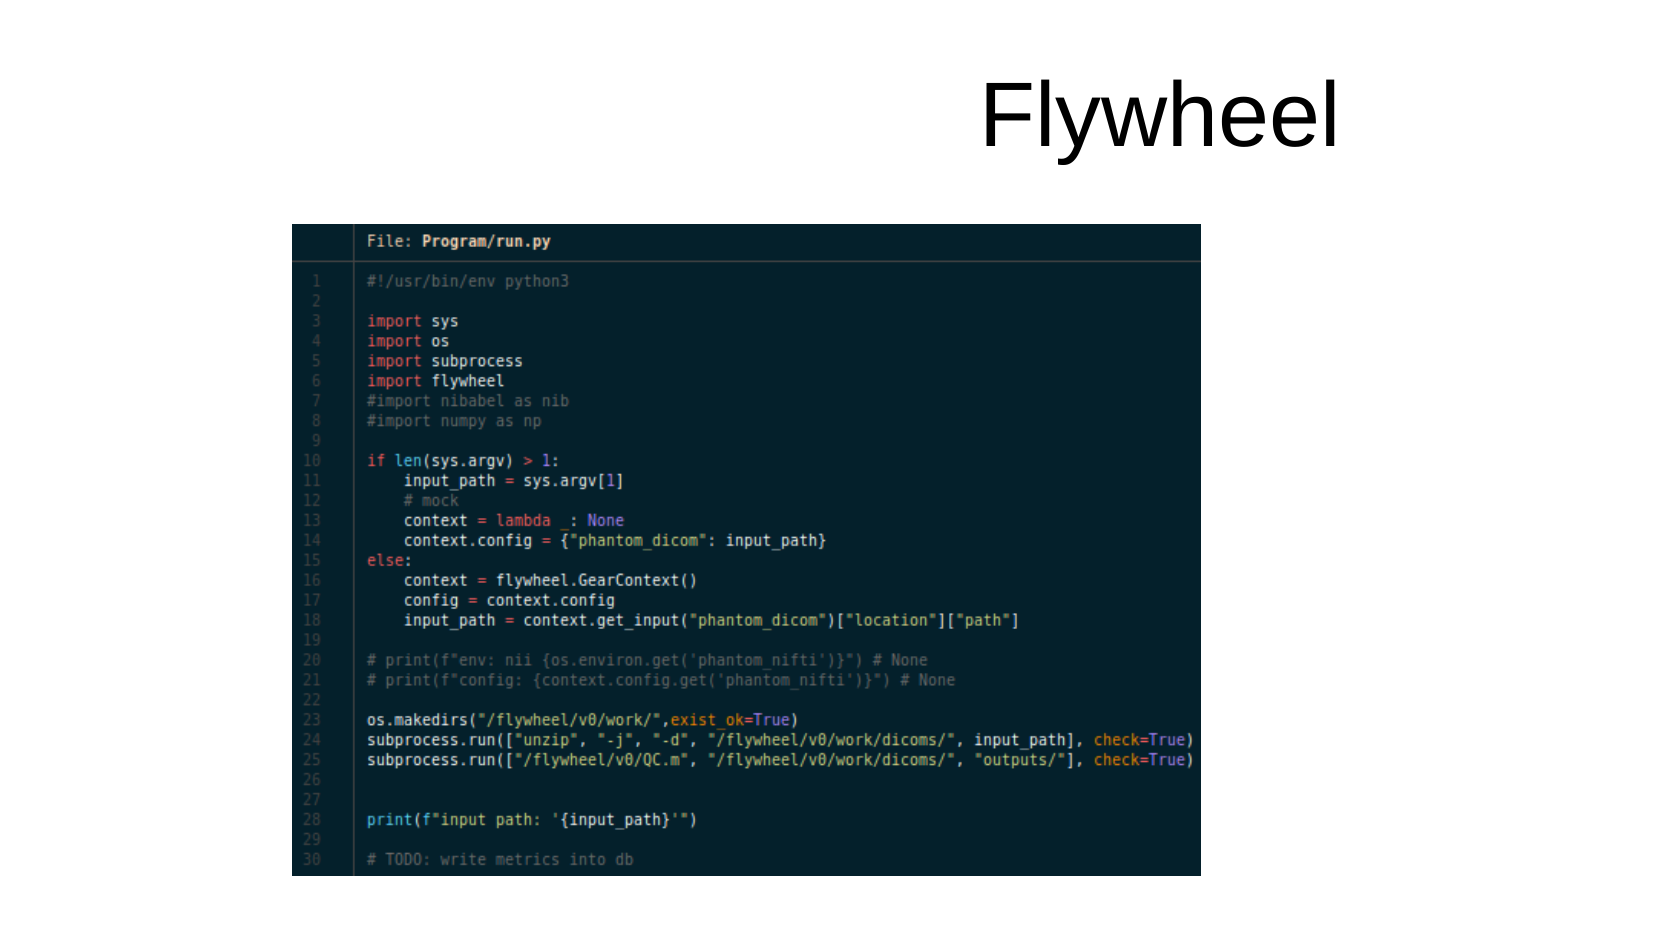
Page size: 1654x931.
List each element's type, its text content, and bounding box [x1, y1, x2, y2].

title Flywheel [750, 37, 1571, 193]
picture [292, 224, 1201, 876]
